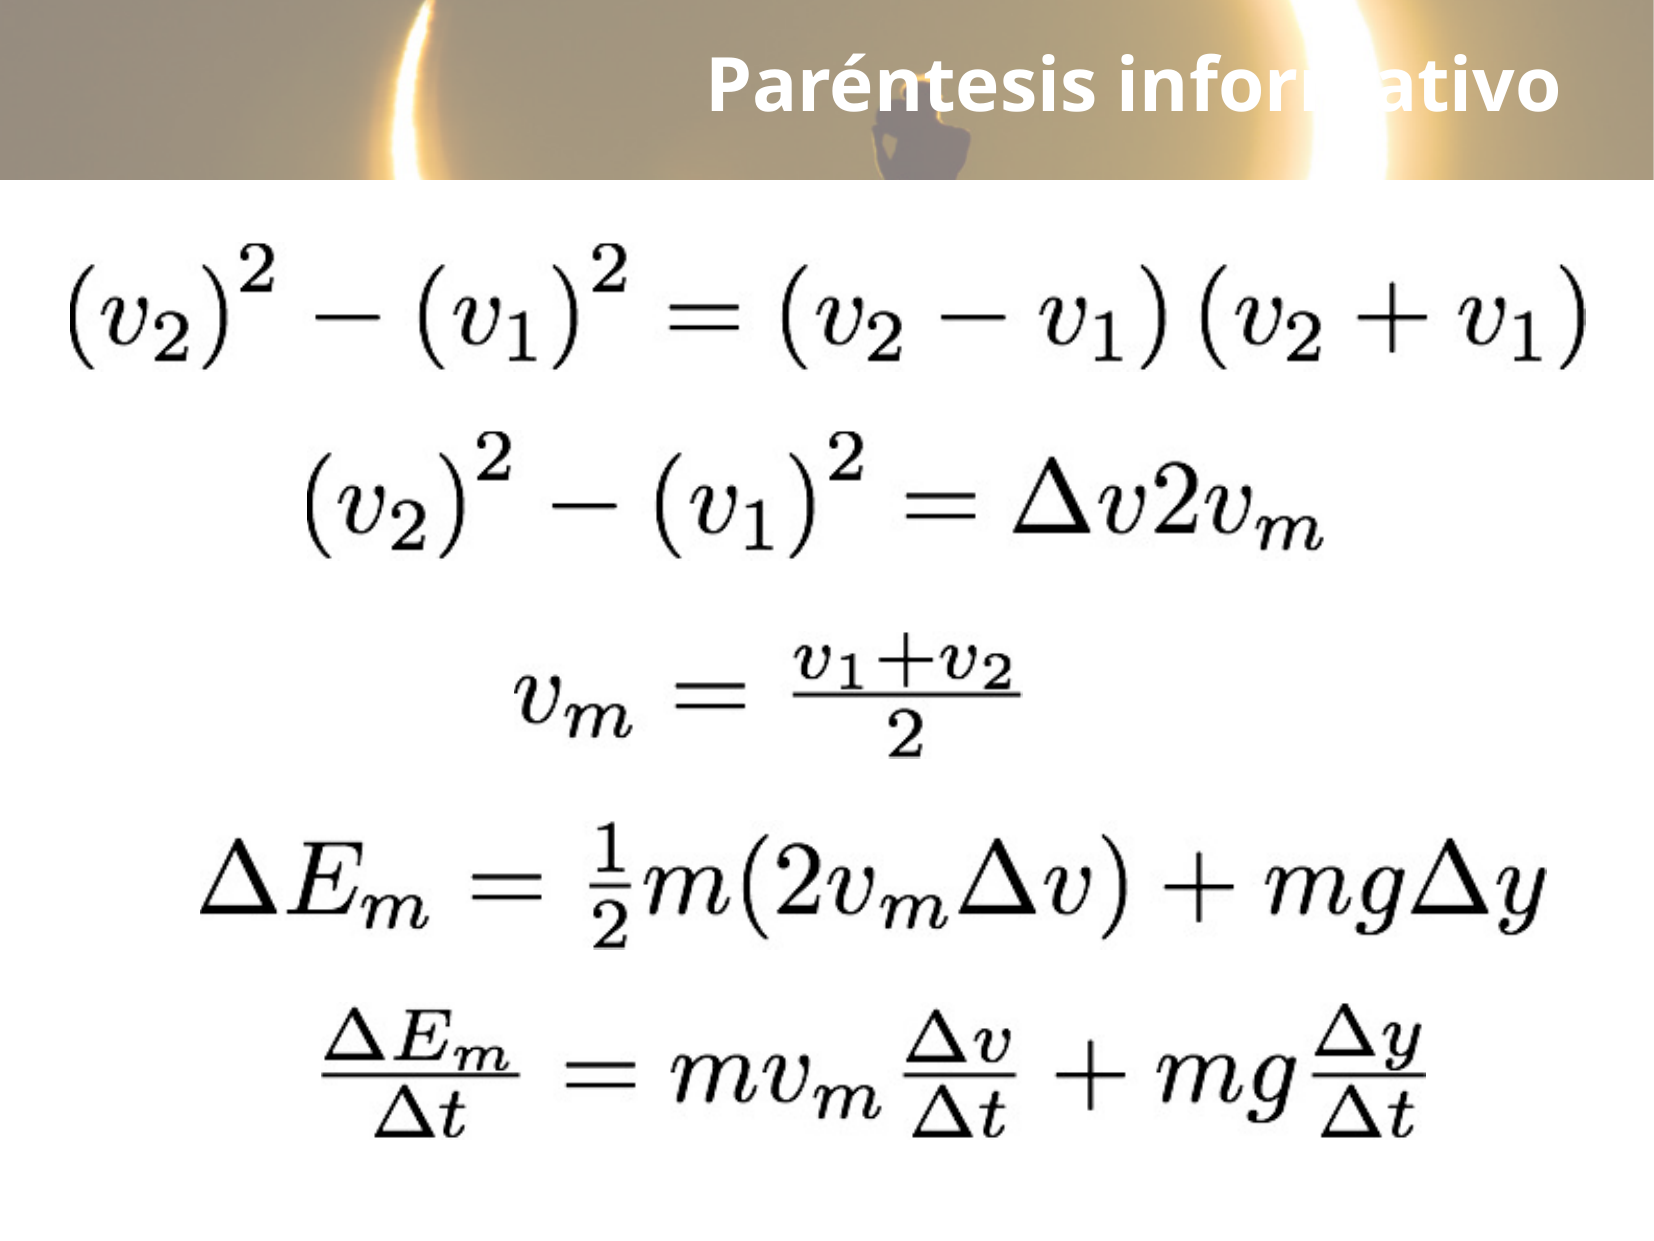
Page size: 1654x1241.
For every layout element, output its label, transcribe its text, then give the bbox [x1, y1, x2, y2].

picture [200, 820, 1547, 950]
picture [514, 631, 1023, 759]
title Paréntesis informativo [75, 19, 1563, 150]
picture [307, 430, 1326, 561]
picture [321, 1002, 1426, 1141]
picture [70, 242, 1586, 372]
picture [0, 0, 1654, 180]
